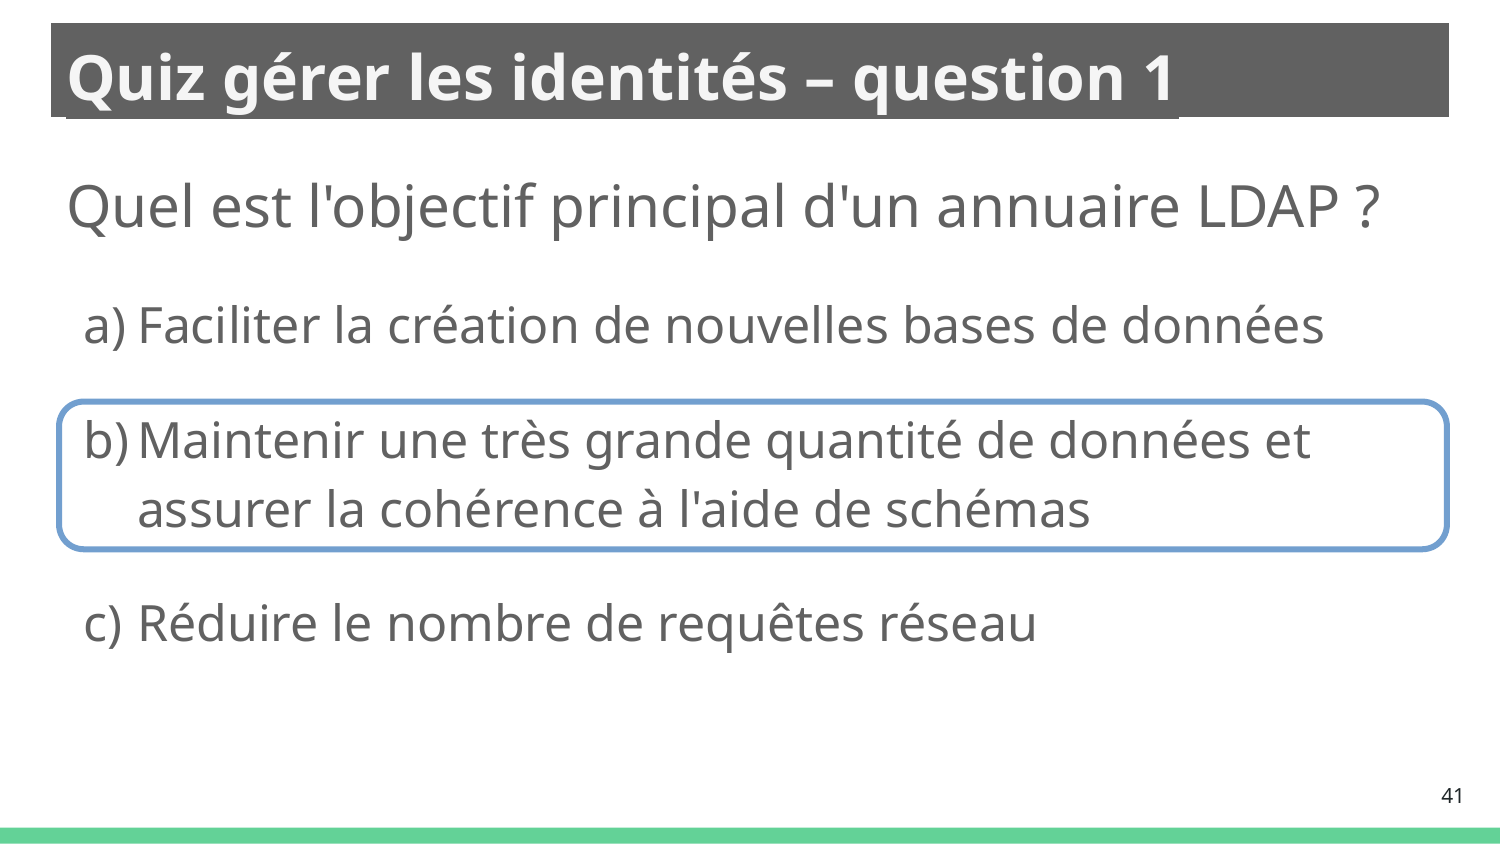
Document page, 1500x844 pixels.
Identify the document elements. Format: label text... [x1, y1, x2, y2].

slide_number <numéro> [1389, 764, 1480, 830]
list Quel est l'objectif principal d'un annuaire LDAP ? Faciliter la création de nouvelles bases de données Maintenir une très grande quantité de données et assurer la cohérence à l'aide de schémas Réduire le nombre de requêtes réseau [51, 144, 1477, 668]
title Quiz gérer les identités – question 1 [51, 23, 1449, 117]
